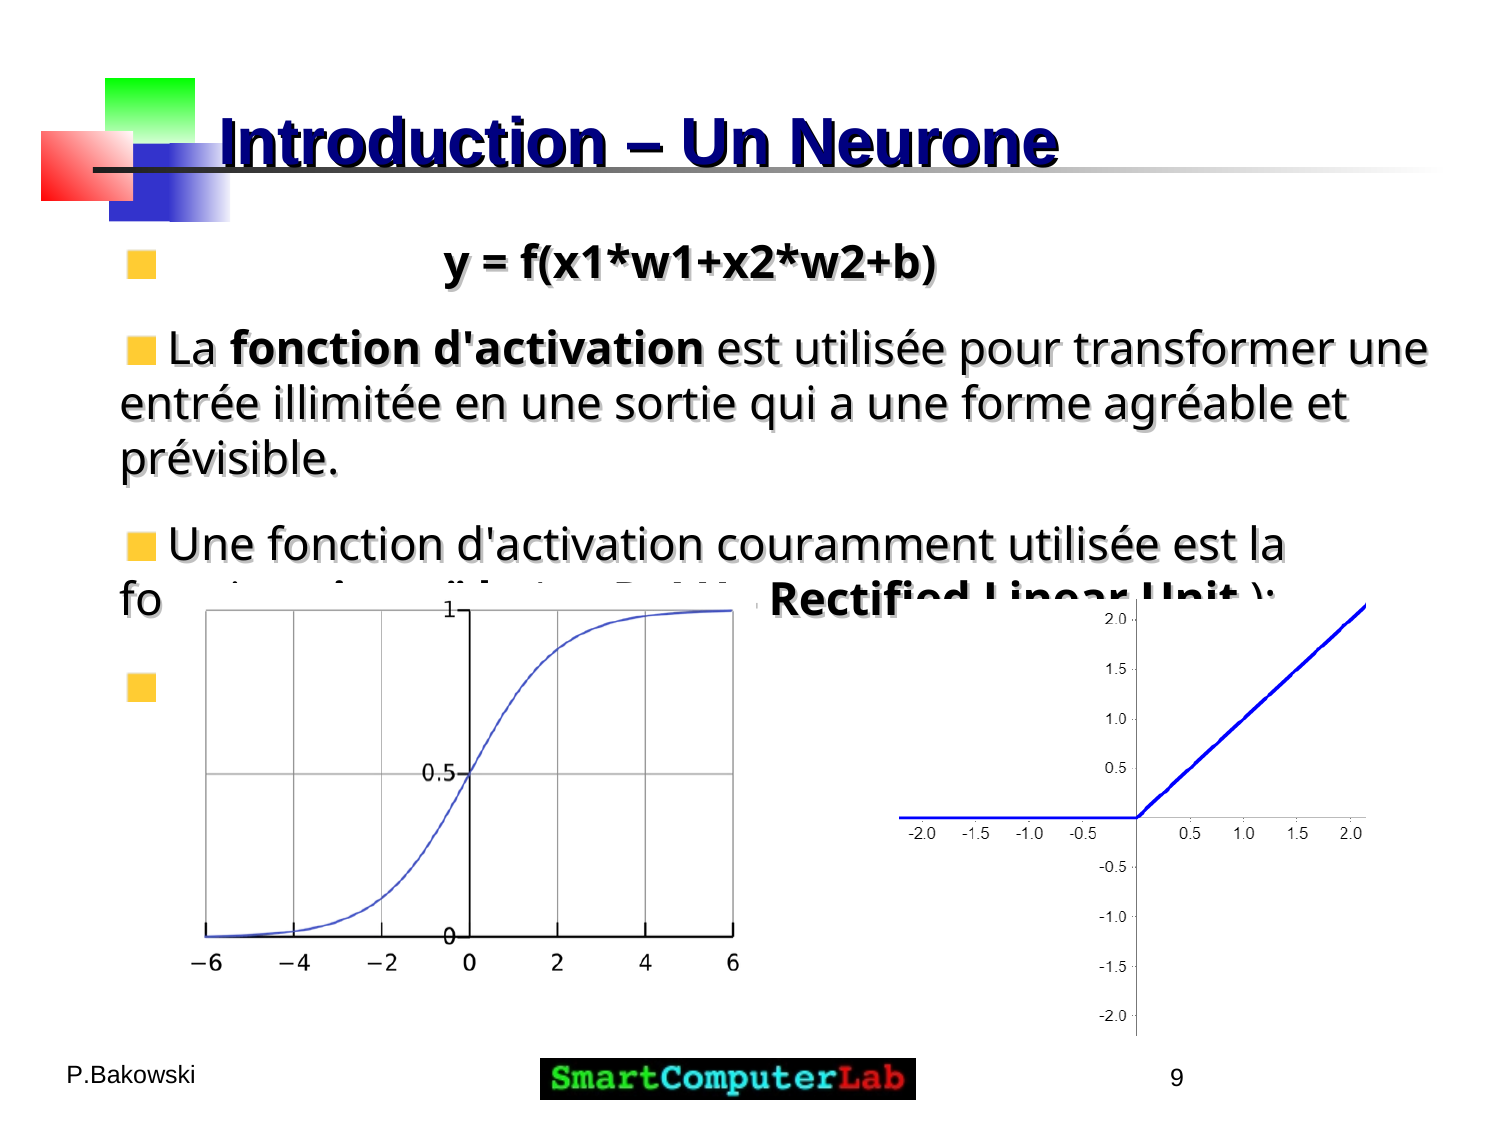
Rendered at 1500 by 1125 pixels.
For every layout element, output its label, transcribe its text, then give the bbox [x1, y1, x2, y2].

picture [119, 665, 156, 702]
title Introduction – Un Neurone [203, 90, 1456, 186]
text_box y = f(x1*w1+x2*w2+b) La fonction d'activation est utilisée pour transformer une entrée illimitée en une sortie qui a une forme agréable et prévisible. Une fonction d'activation couramment utilisée est la fonction sigmoïde (ou ReLU - Rectified Linear Unit ): [105, 224, 1486, 719]
picture [119, 524, 156, 561]
picture [540, 1058, 916, 1100]
picture [119, 242, 156, 279]
picture [119, 328, 156, 365]
picture [165, 583, 756, 991]
picture [899, 599, 1366, 1036]
